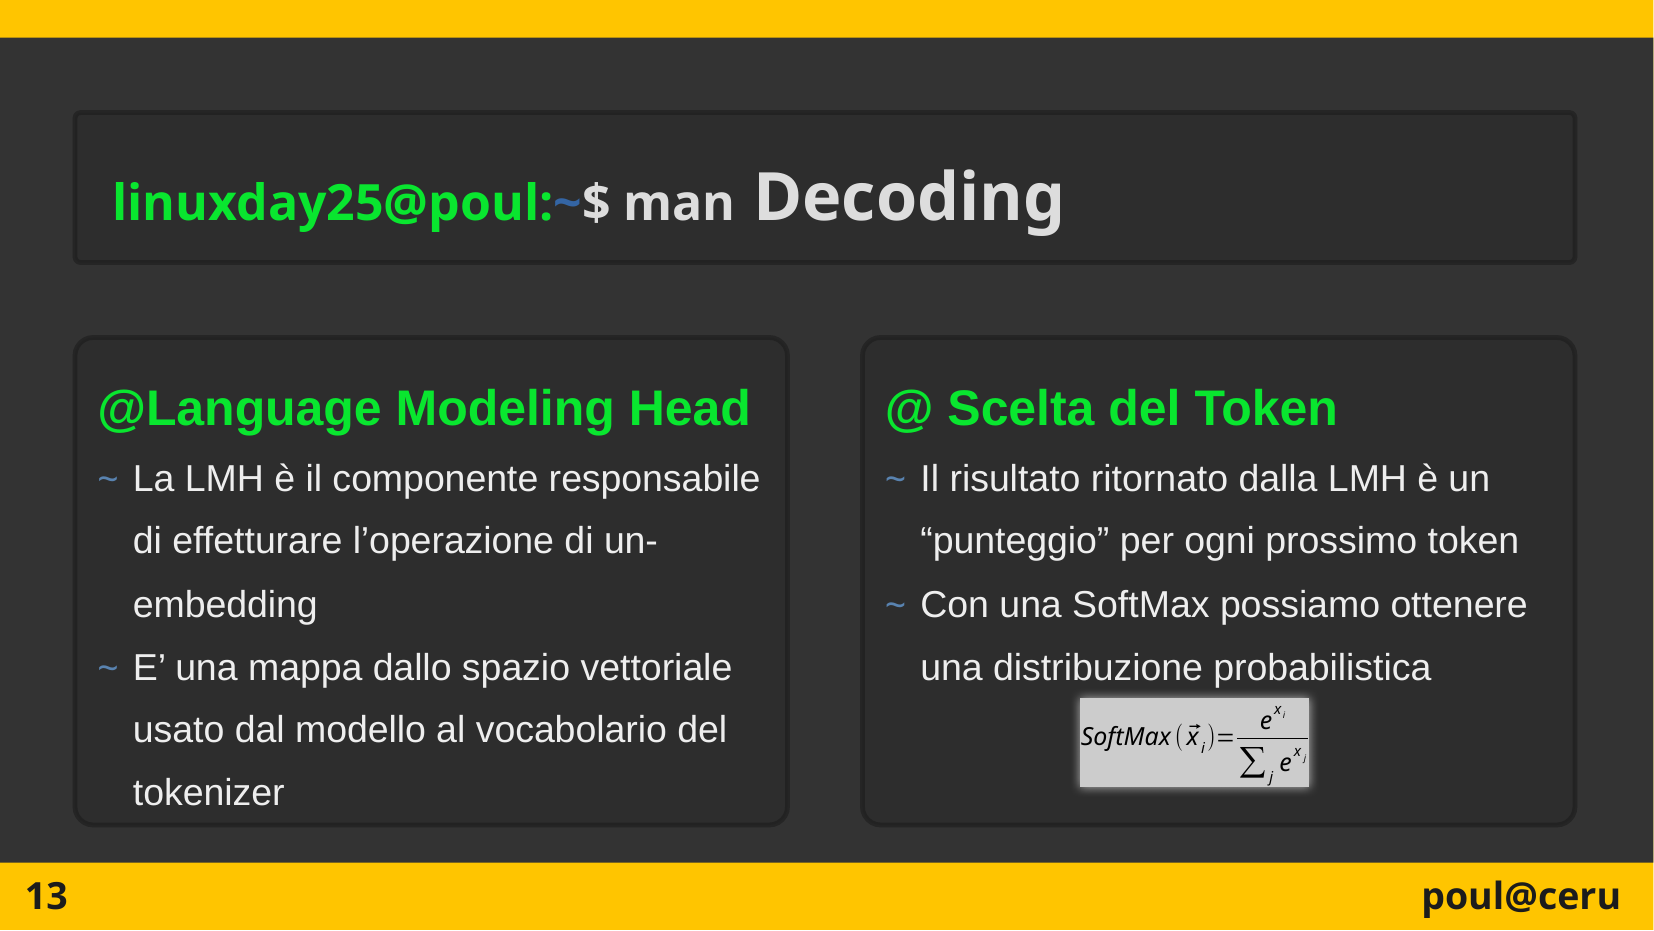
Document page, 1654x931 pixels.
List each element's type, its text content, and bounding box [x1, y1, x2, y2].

text_box @Language Modeling Head La LMH è il componente responsabile di effetturare l’operazione di un-embedding E’ una mappa dallo spazio vettoriale usato dal modello al vocabolario del tokenizer [74, 337, 788, 826]
chart [1079, 697, 1310, 787]
text_box poul@ceru [975, 862, 1637, 931]
text_box [0, 37, 1654, 863]
text_box @ Scelta del Token Il risultato ritornato dalla LMH è un “punteggio” per ogni prossimo token Con una SoftMax possiamo ottenere una distribuzione probabilistica [862, 337, 1576, 826]
title linuxday25@poul:~$ man Decoding [112, 144, 1538, 231]
text_box <number> [10, 862, 638, 931]
